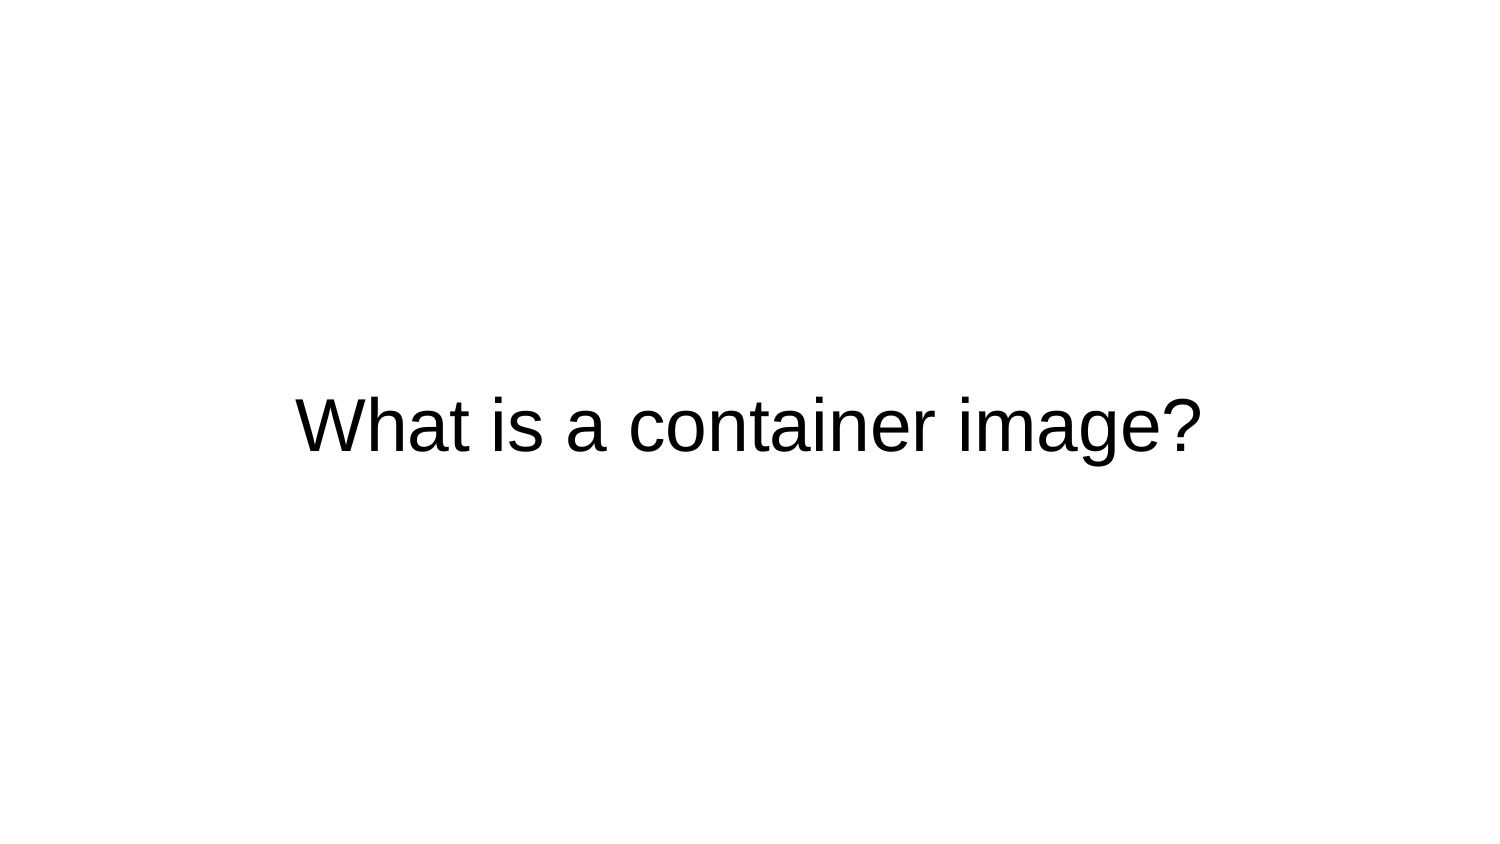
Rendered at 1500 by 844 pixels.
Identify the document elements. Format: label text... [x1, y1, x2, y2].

title What is a container image? [51, 352, 1449, 491]
